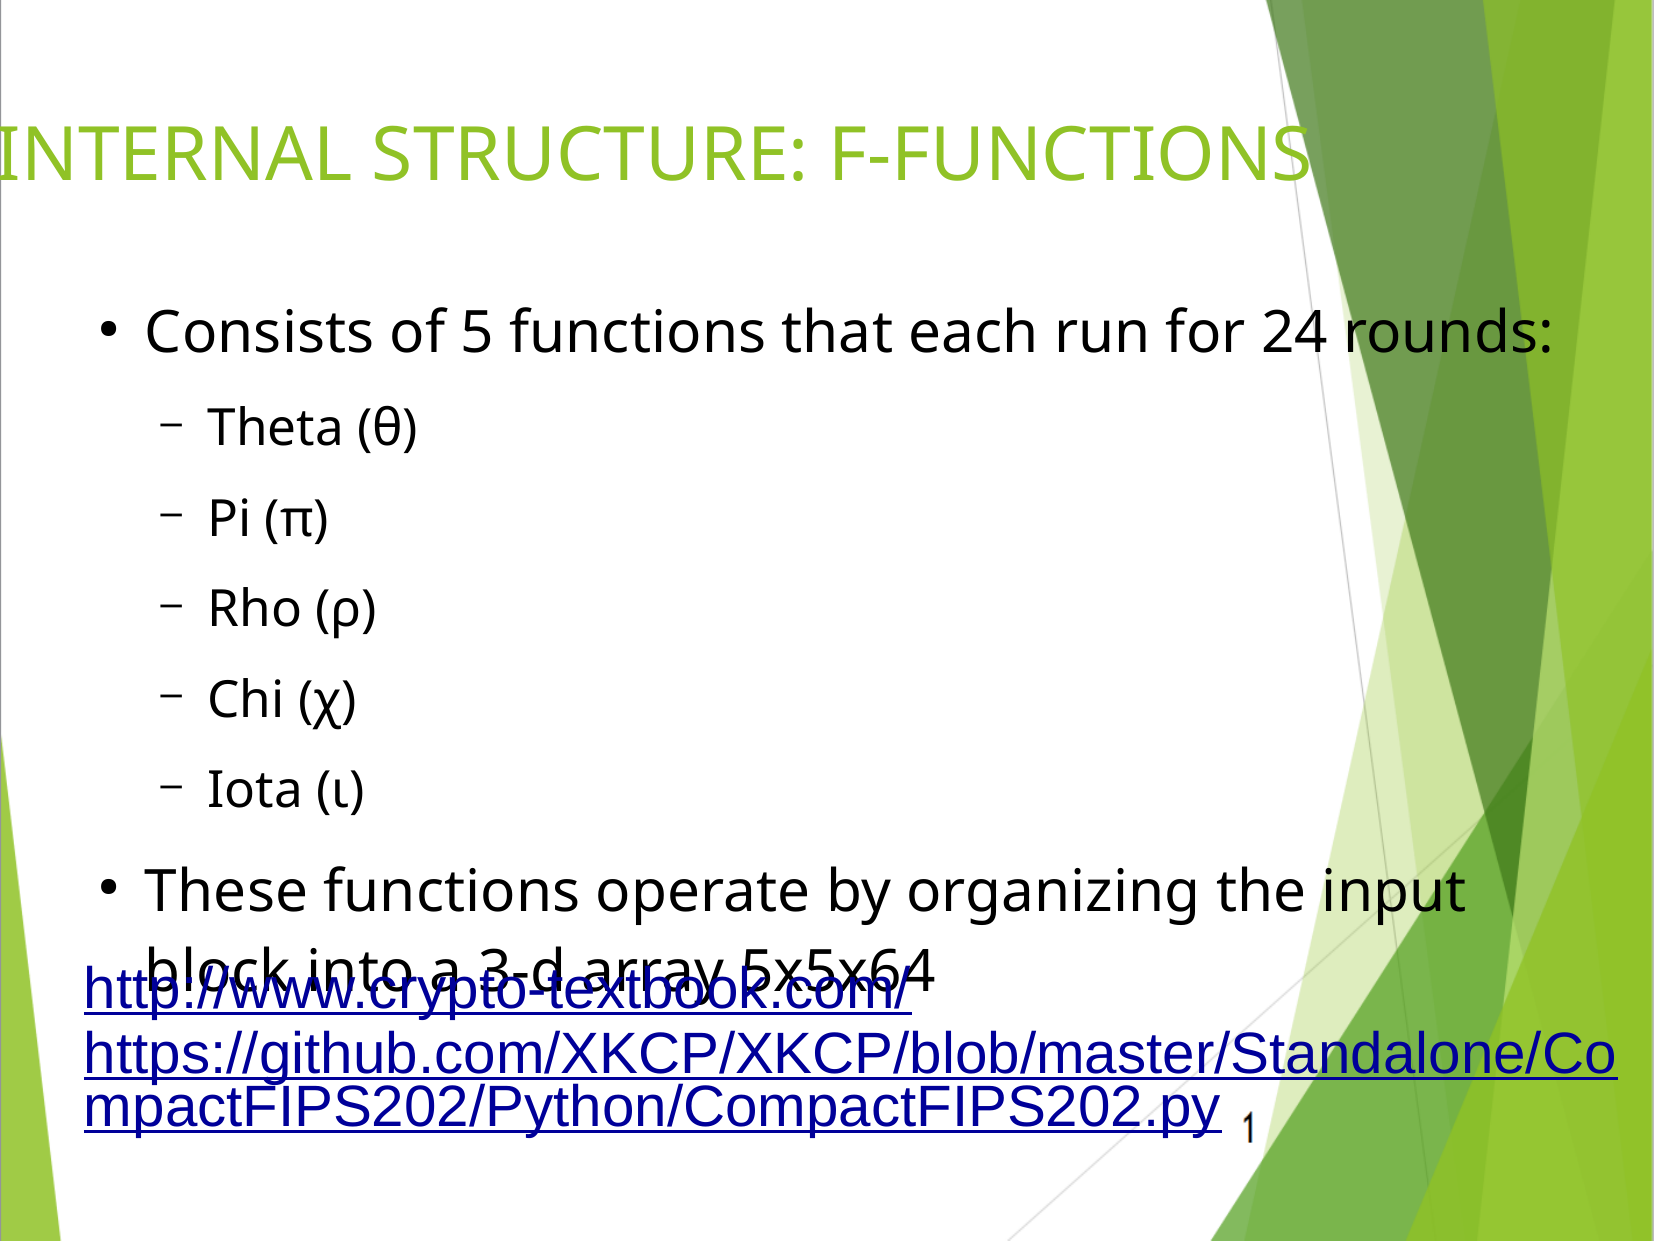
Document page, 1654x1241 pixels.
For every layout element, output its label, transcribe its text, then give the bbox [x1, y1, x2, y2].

picture [0, 0, 1654, 1241]
title INTERNAL STRUCTURE: F-FUNCTIONS [0, 47, 1390, 256]
text_box http://www.crypto-textbook.com/ https://github.com/XKCP/XKCP/blob/master/Standalone/CompactFIPS202/Python/CompactFIPS202.py [69, 948, 1645, 1159]
list Consists of 5 functions that each run for 24 rounds: Theta (θ) Pi (π) Rho (ρ) Chi (χ) Iota (ι) These functions operate by organizing the input block into a 3-d array 5x5x64 [82, 290, 1571, 948]
